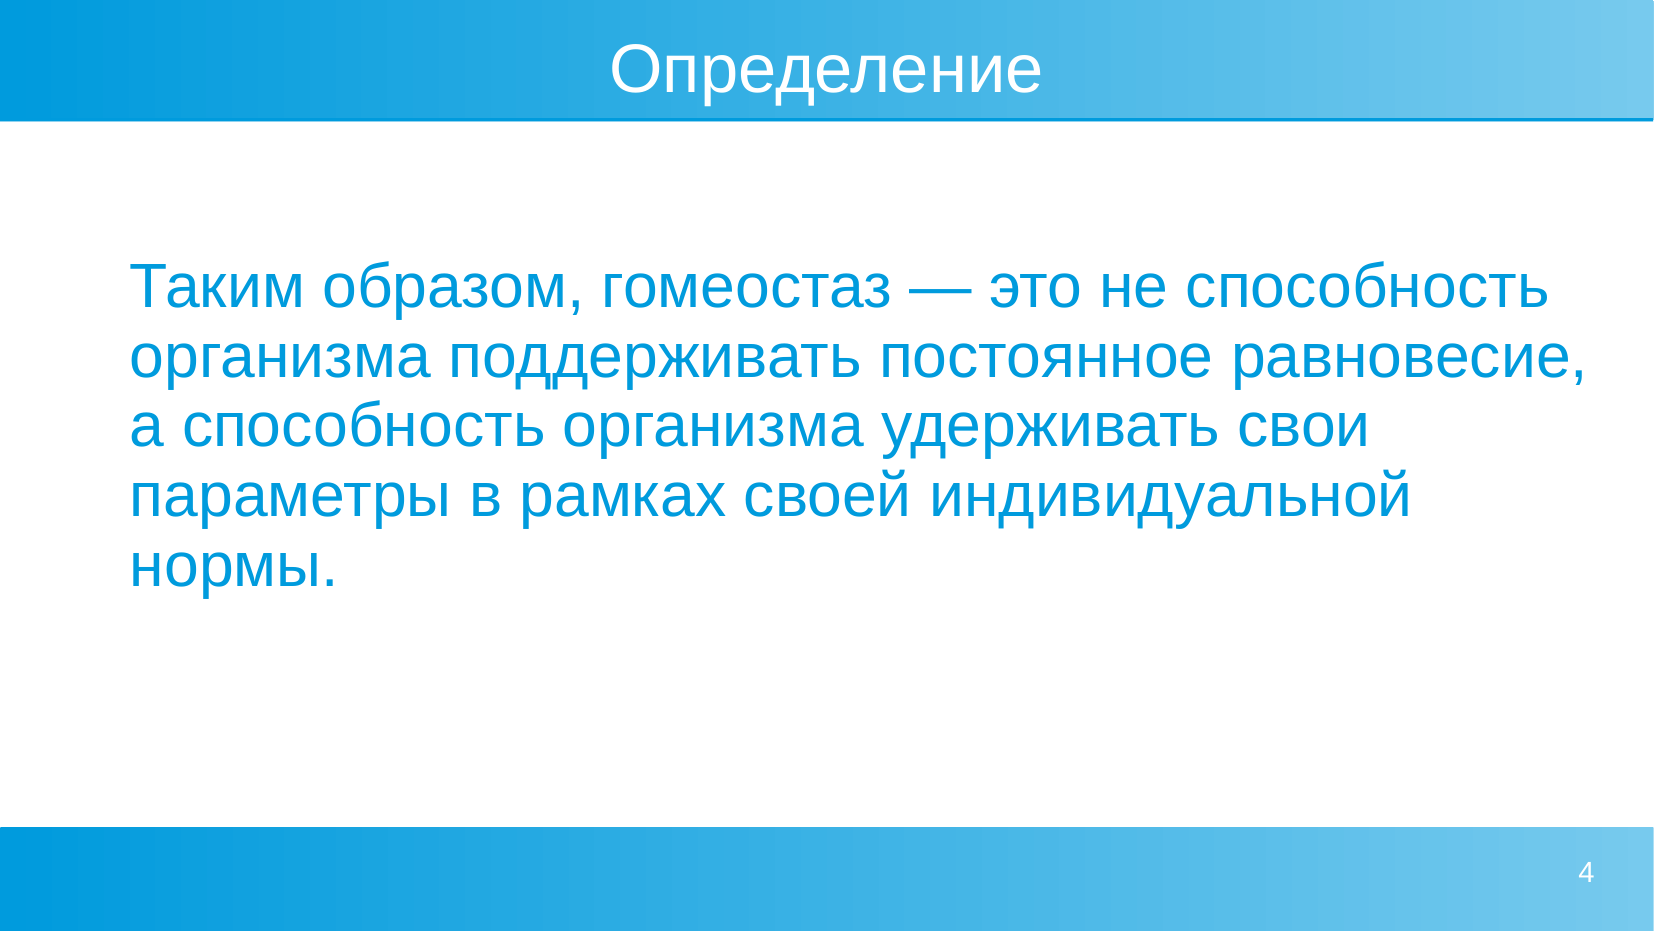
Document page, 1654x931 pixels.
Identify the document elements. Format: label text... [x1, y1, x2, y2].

list Таким образом, гомеостаз — это не способность организма поддерживать постоянное равновесие, а способность организма удерживать свои параметры в рамках своей индивидуальной нормы. [59, 177, 1595, 768]
title Определение [59, 29, 1595, 108]
